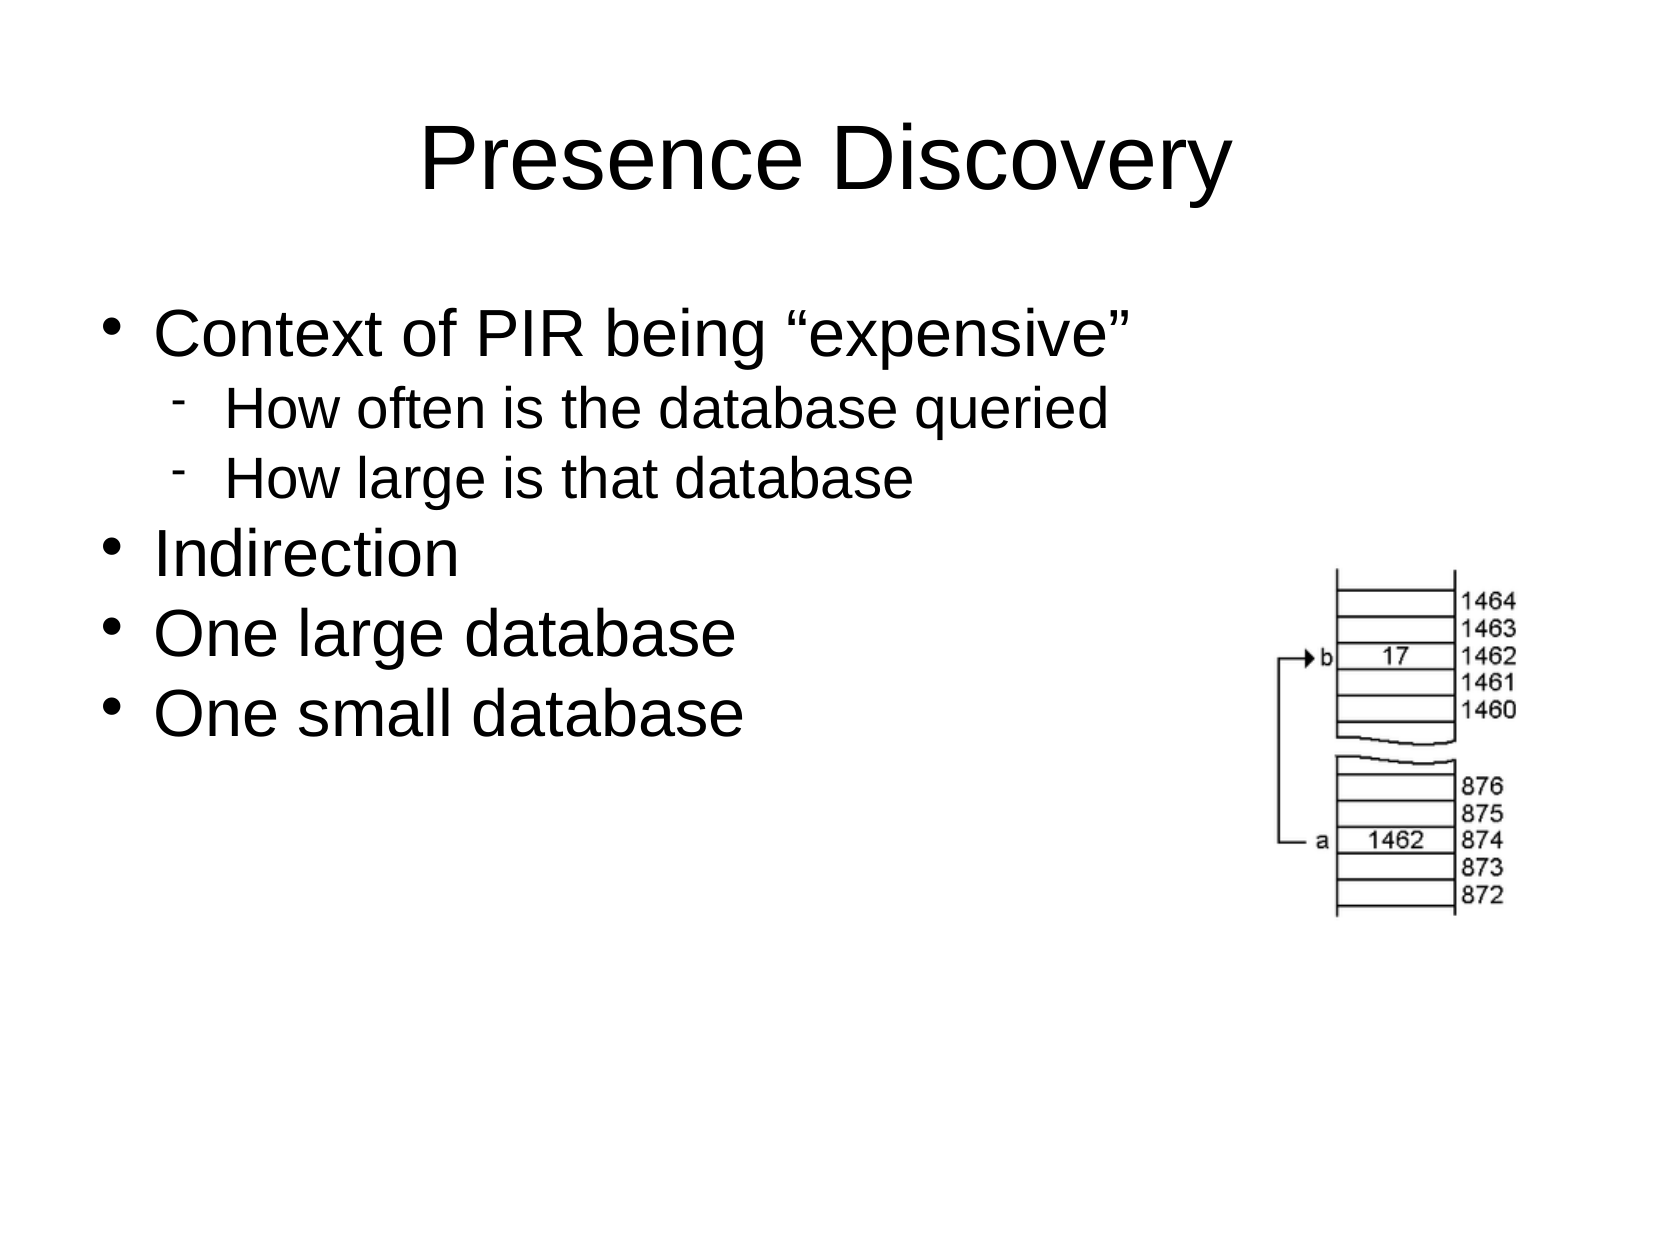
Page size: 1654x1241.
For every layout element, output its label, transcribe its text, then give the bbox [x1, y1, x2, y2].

text_box Context of PIR being “expensive” How often is the database queried How large is that database Indirection One large database One small database [82, 290, 1571, 1009]
text_box Presence Discovery [82, 49, 1571, 257]
picture [1260, 556, 1541, 930]
